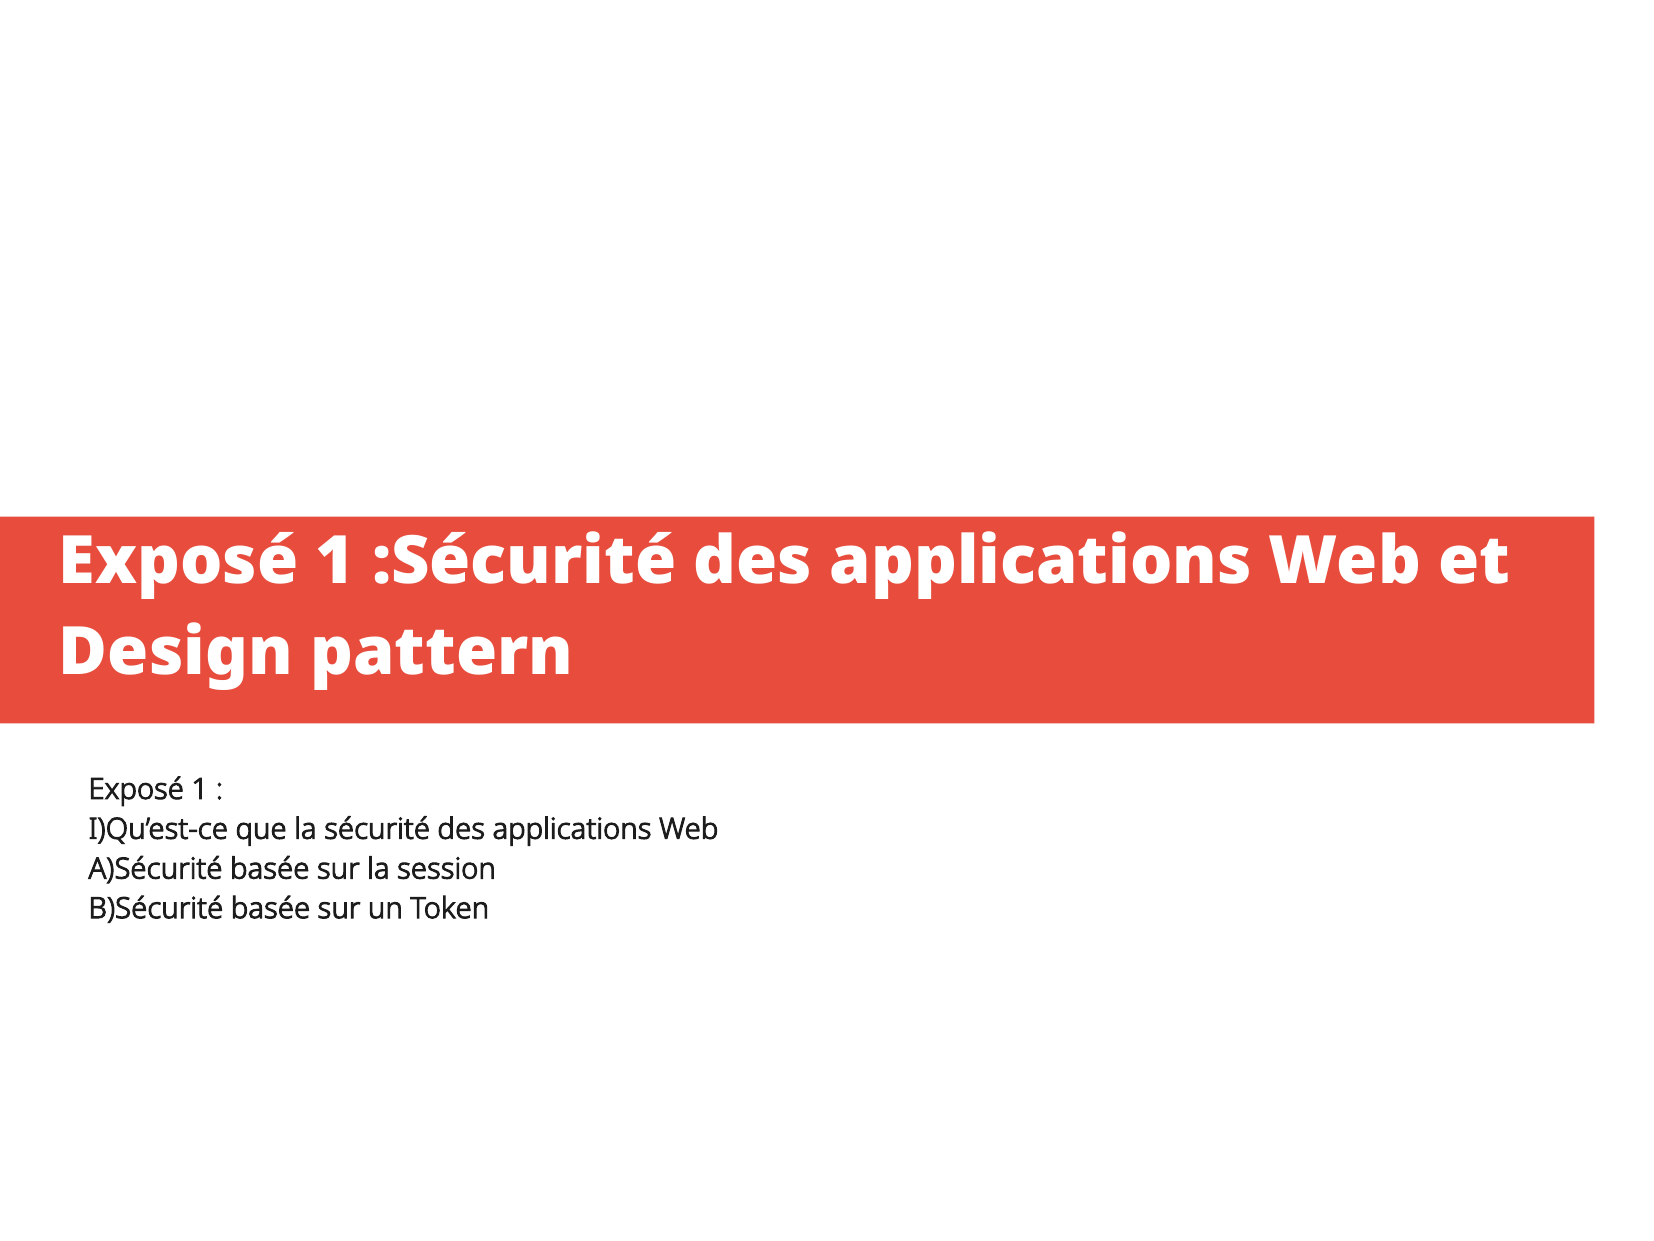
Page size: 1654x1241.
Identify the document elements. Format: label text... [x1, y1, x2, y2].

title Exposé 1 :Sécurité des applications Web et Design pattern [59, 546, 1595, 694]
subtitle Exposé 1 : I)Qu’est-ce que la sécurité des applications Web A)Sécurité basée sur la session B)Sécurité basée sur un Token [88, 767, 1595, 1182]
